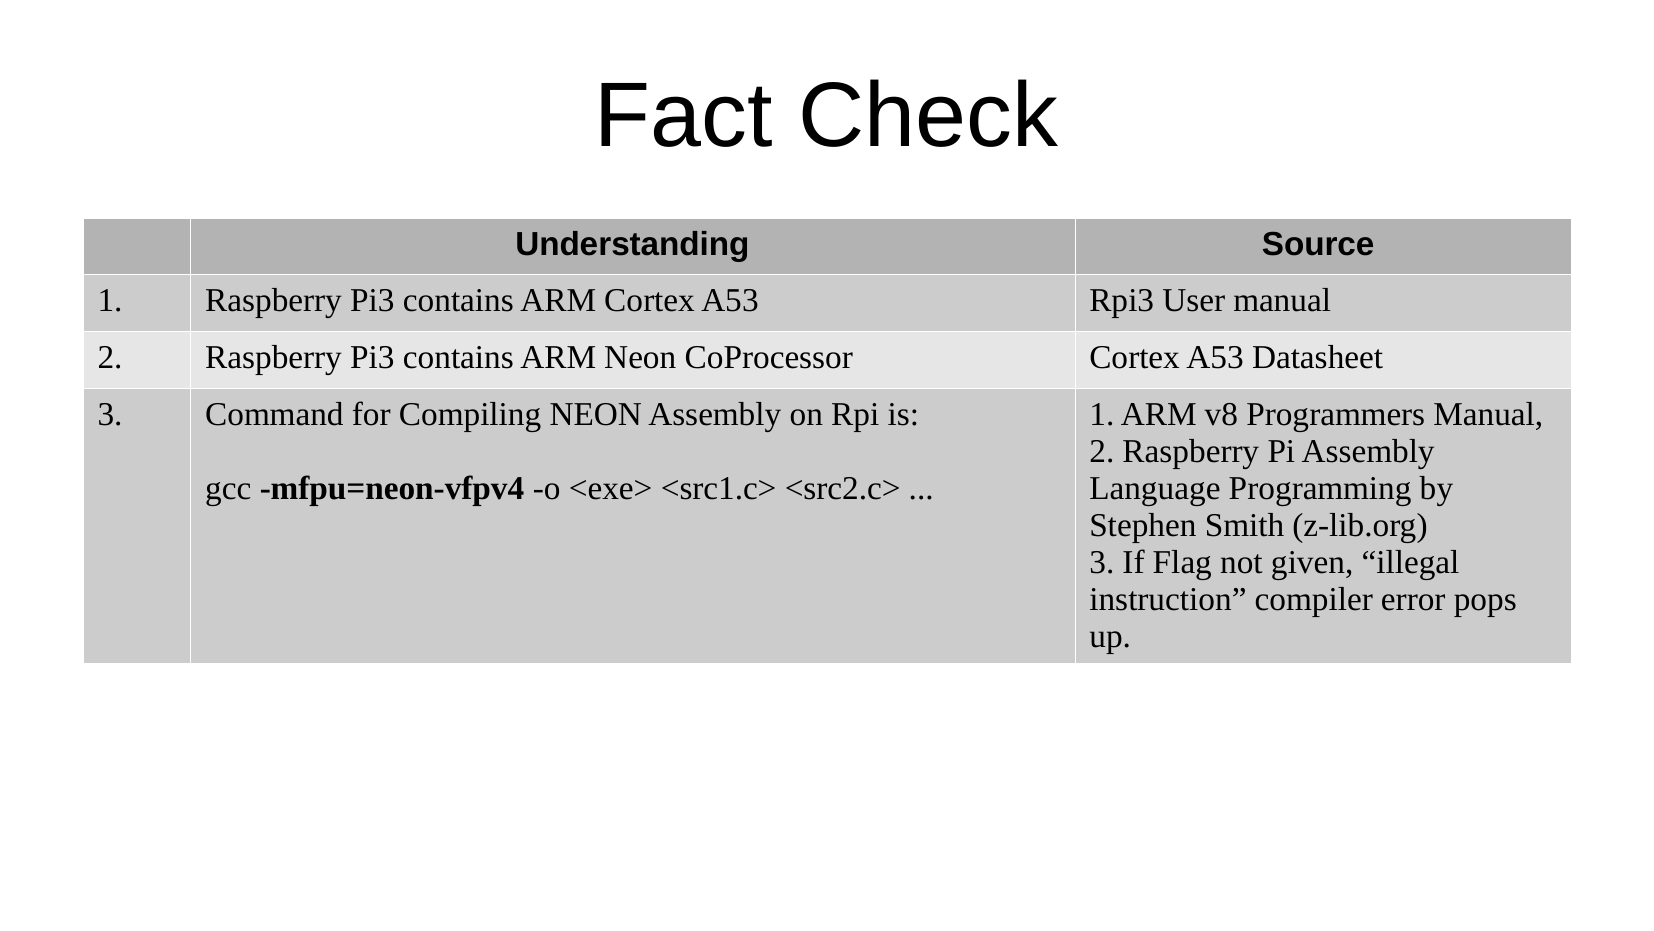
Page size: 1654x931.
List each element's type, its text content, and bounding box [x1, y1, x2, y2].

table_cell Cortex A53 Datasheet [1076, 332, 1571, 388]
table_cell Raspberry Pi3 contains ARM Cortex A53 [191, 275, 1075, 331]
table_cell Command for Compiling NEON Assembly on Rpi is: gcc -mfpu=neon-vfpv4 -o <exe> <src1.c> <src2.c> ... [191, 389, 1075, 663]
table_cell 1. [84, 275, 190, 331]
table_header Source [1076, 219, 1571, 274]
table_cell 3. [84, 389, 190, 663]
table_cell Rpi3 User manual [1076, 275, 1571, 331]
table_cell 1. ARM v8 Programmers Manual, 2. Raspberry Pi Assembly Language Programming by Stephen Smith (z-lib.org) 3. If Flag not given, “illegal instruction” compiler error pops up. [1076, 389, 1571, 663]
table_header Understanding [191, 219, 1075, 274]
title Fact Check [82, 37, 1571, 193]
table_cell Raspberry Pi3 contains ARM Neon CoProcessor [191, 332, 1075, 388]
table_header [84, 219, 190, 274]
table_cell 2. [84, 332, 190, 388]
